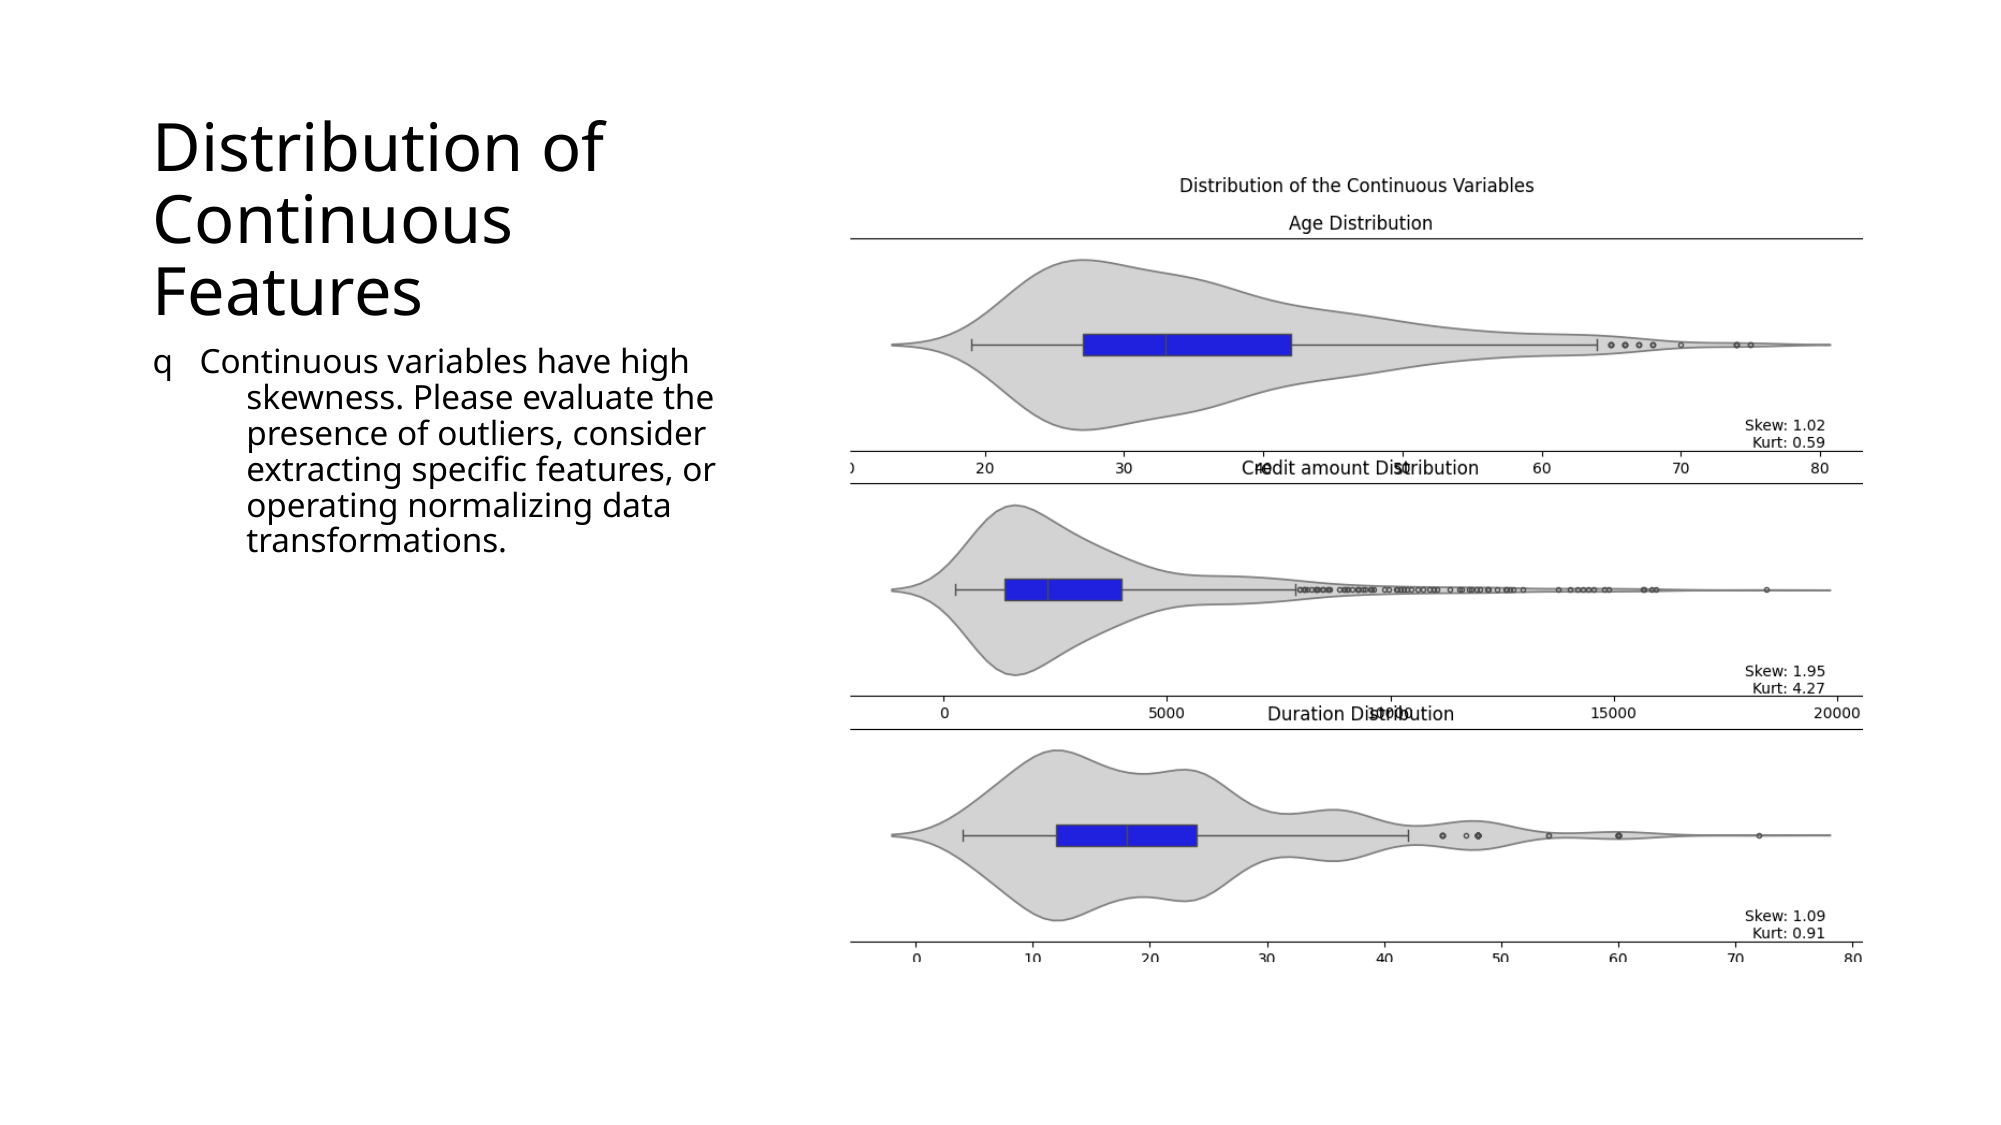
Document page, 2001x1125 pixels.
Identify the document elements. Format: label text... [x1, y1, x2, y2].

list Continuous variables have high skewness. Please evaluate the presence of outliers, consider extracting specific features, or operating normalizing data transformations. [137, 337, 783, 963]
picture [850, 161, 1863, 962]
title Distribution of Continuous Features [137, 75, 783, 337]
